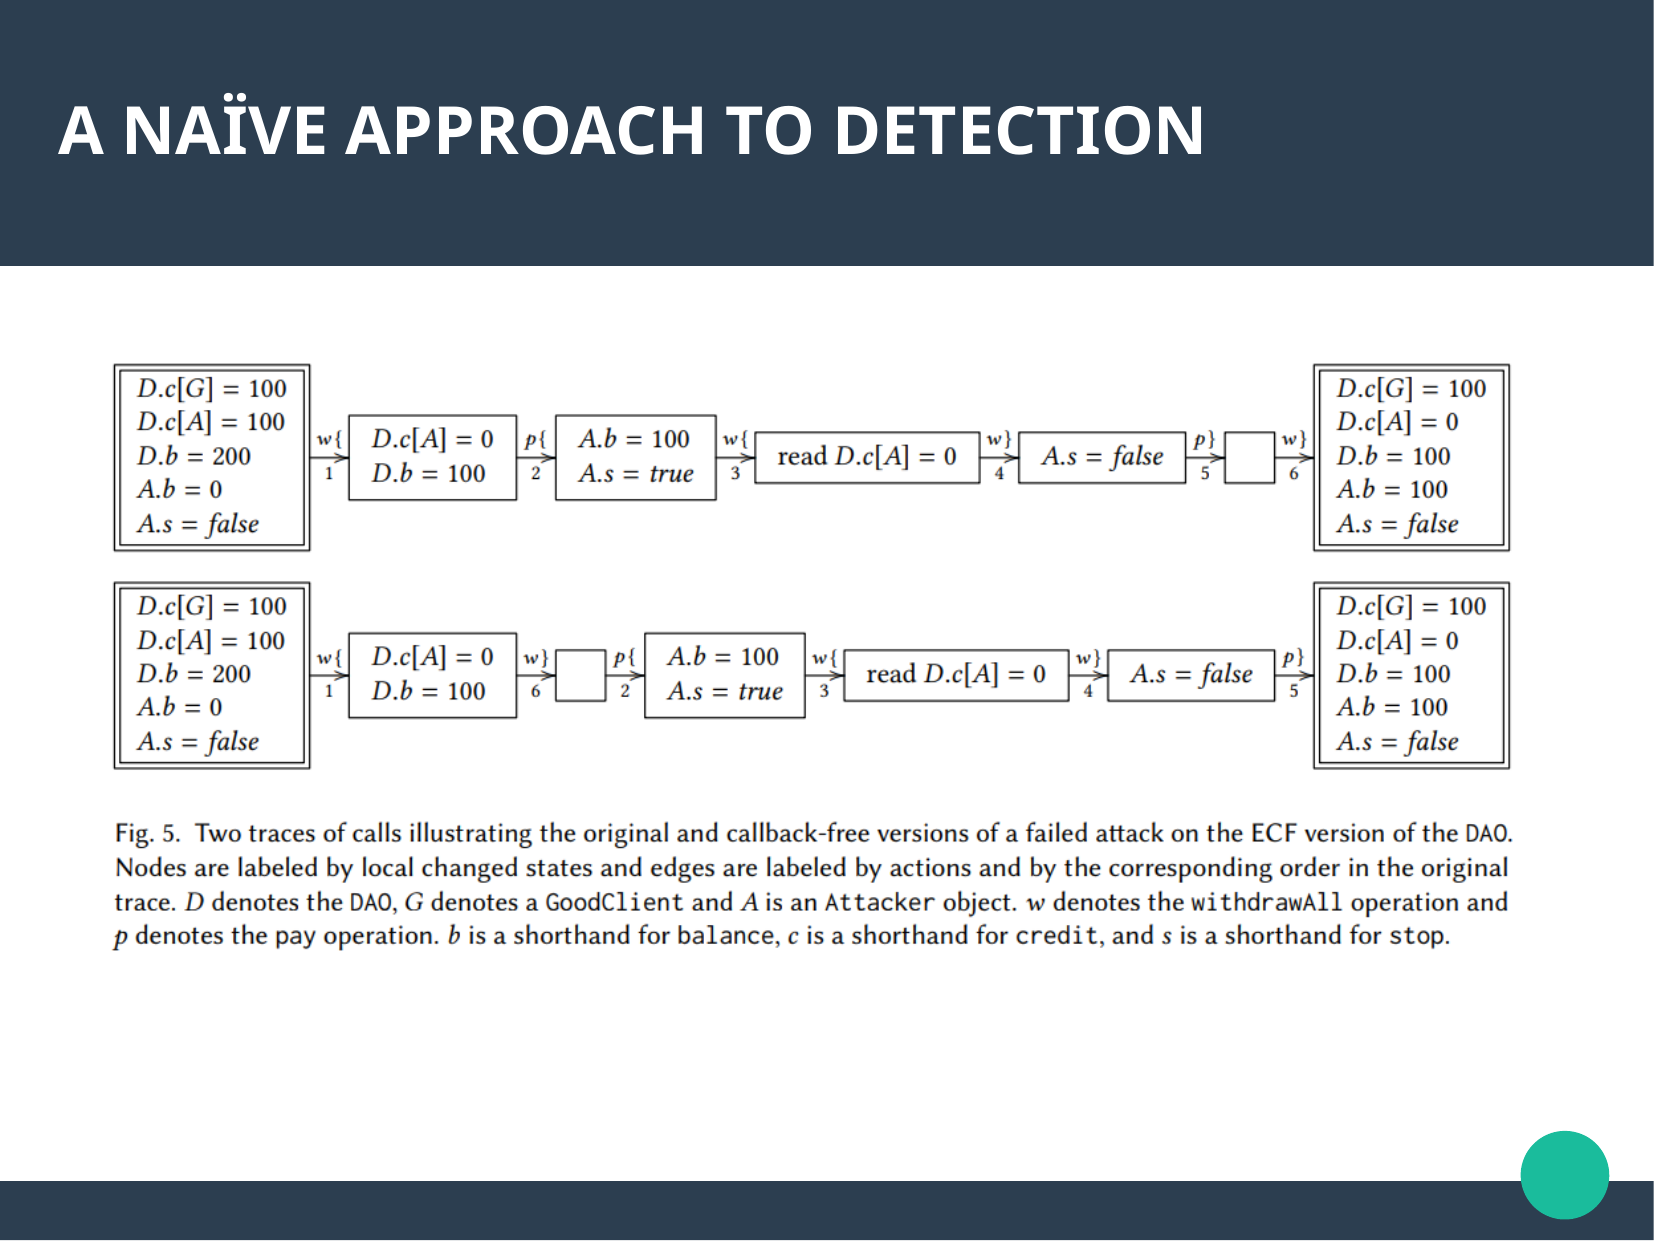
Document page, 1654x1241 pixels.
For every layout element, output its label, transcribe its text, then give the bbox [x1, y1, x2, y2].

picture [69, 332, 1555, 993]
title A NAÏVE APPROACH TO DETECTION [59, 49, 1595, 207]
